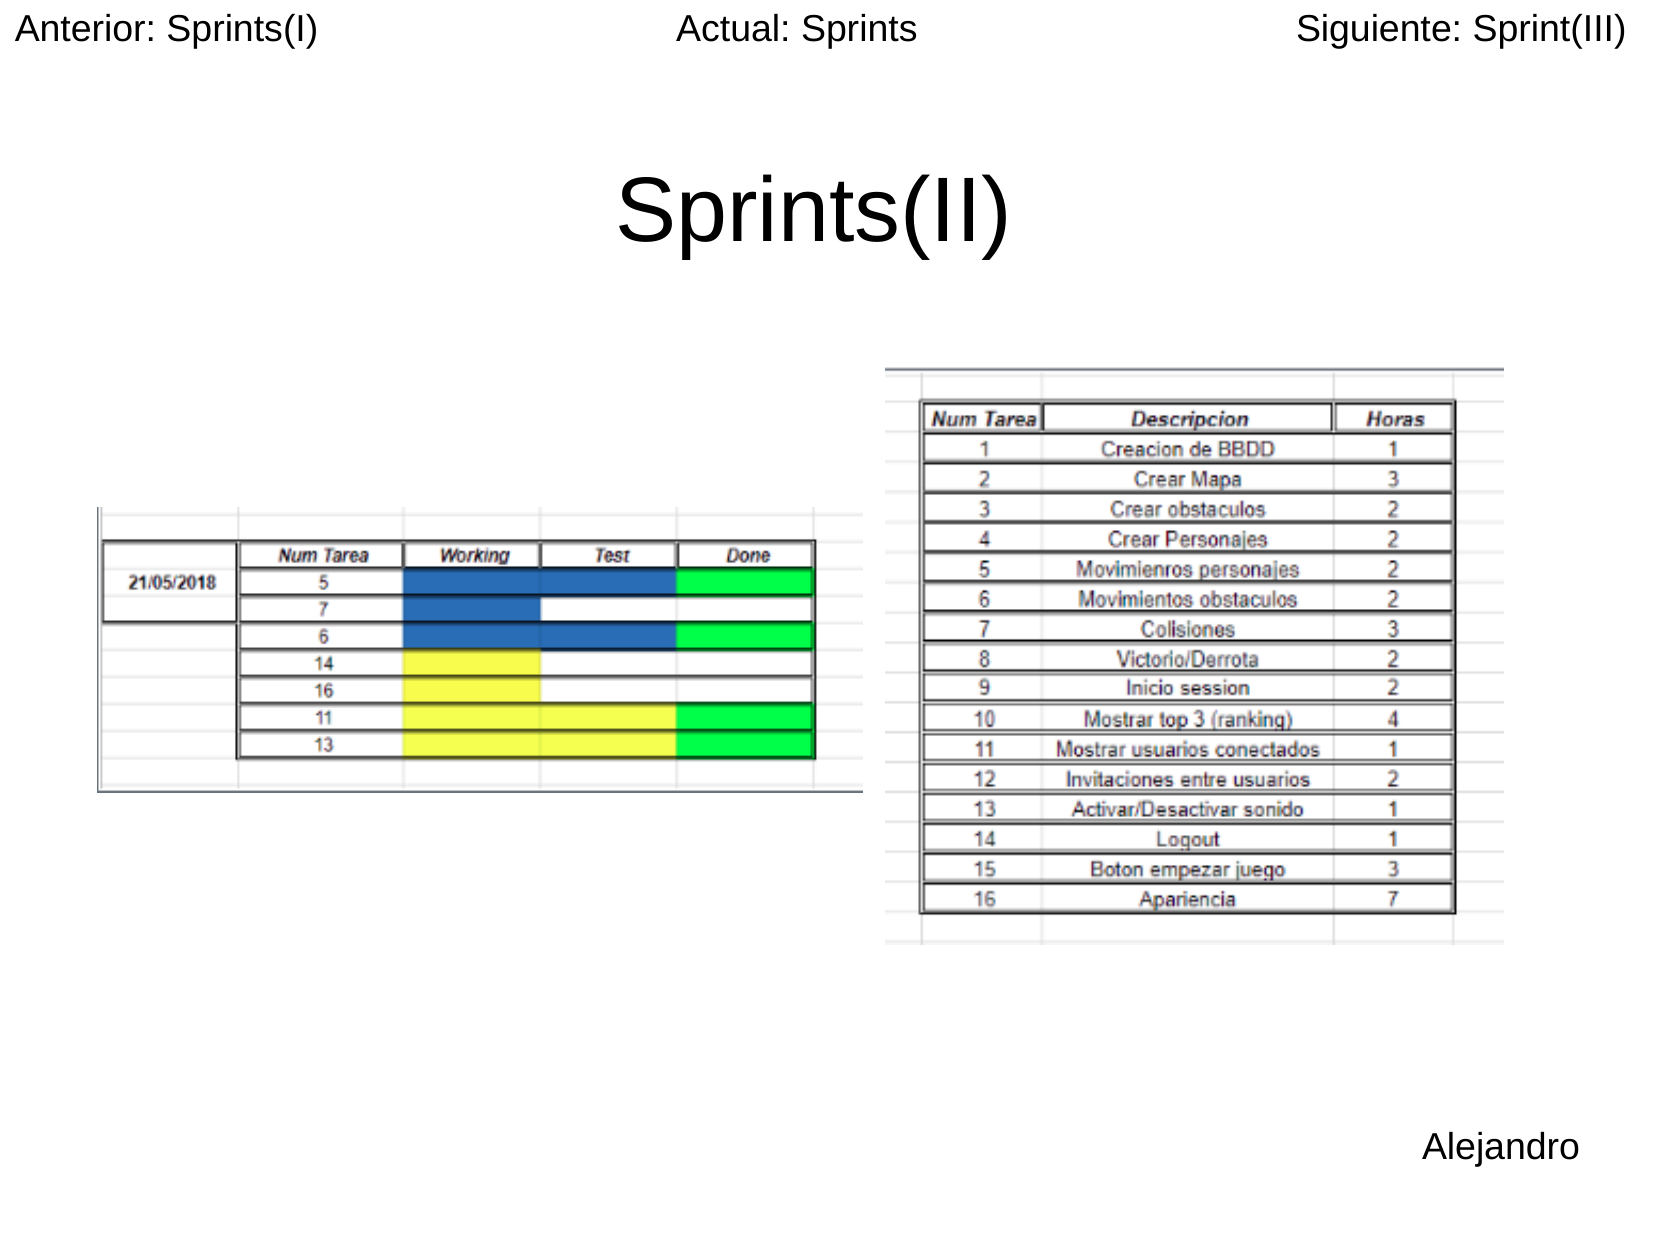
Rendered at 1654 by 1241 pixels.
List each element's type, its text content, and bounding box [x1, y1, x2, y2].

picture [97, 507, 863, 793]
title Sprints(II) [82, 105, 1571, 313]
picture [885, 367, 1504, 945]
text_box Anterior: Sprints(I) [0, 0, 461, 99]
text_box Actual: Sprints [661, 0, 1123, 99]
text_box Siguiente: Sprint(III) [1145, 0, 1642, 89]
text_box Alejandro [1204, 1117, 1595, 1207]
